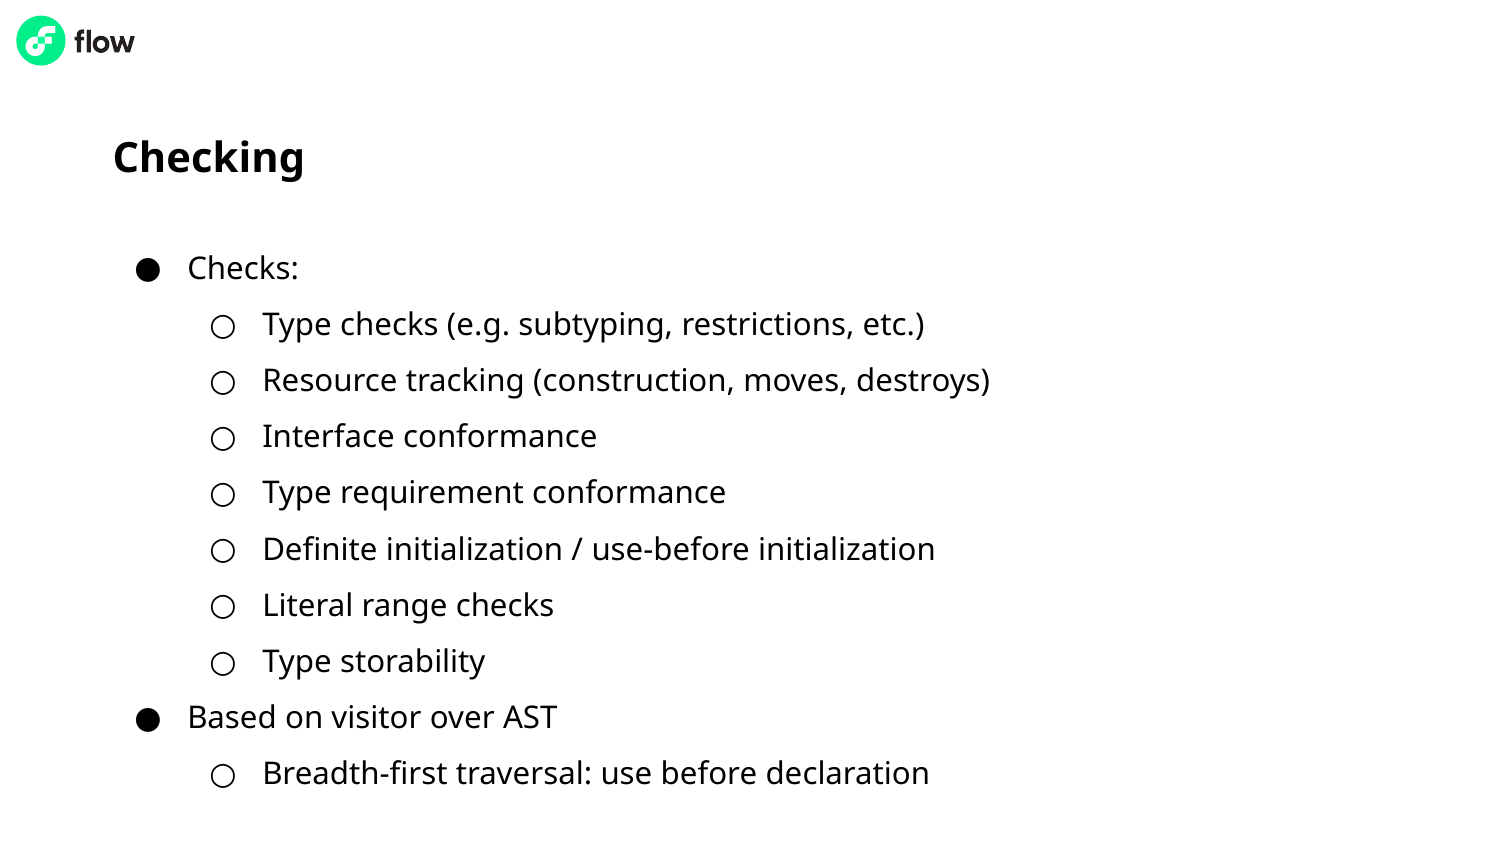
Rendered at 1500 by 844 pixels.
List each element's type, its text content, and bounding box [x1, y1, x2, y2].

text_box Checks: Type checks (e.g. subtyping, restrictions, etc.) Resource tracking (construction, moves, destroys) Interface conformance Type requirement conformance Definite initialization / use-before initialization Literal range checks Type storability Based on visitor over AST Breadth-first traversal: use before declaration [97, 214, 1409, 777]
text_box Checking [97, 115, 820, 197]
picture [14, 14, 137, 67]
